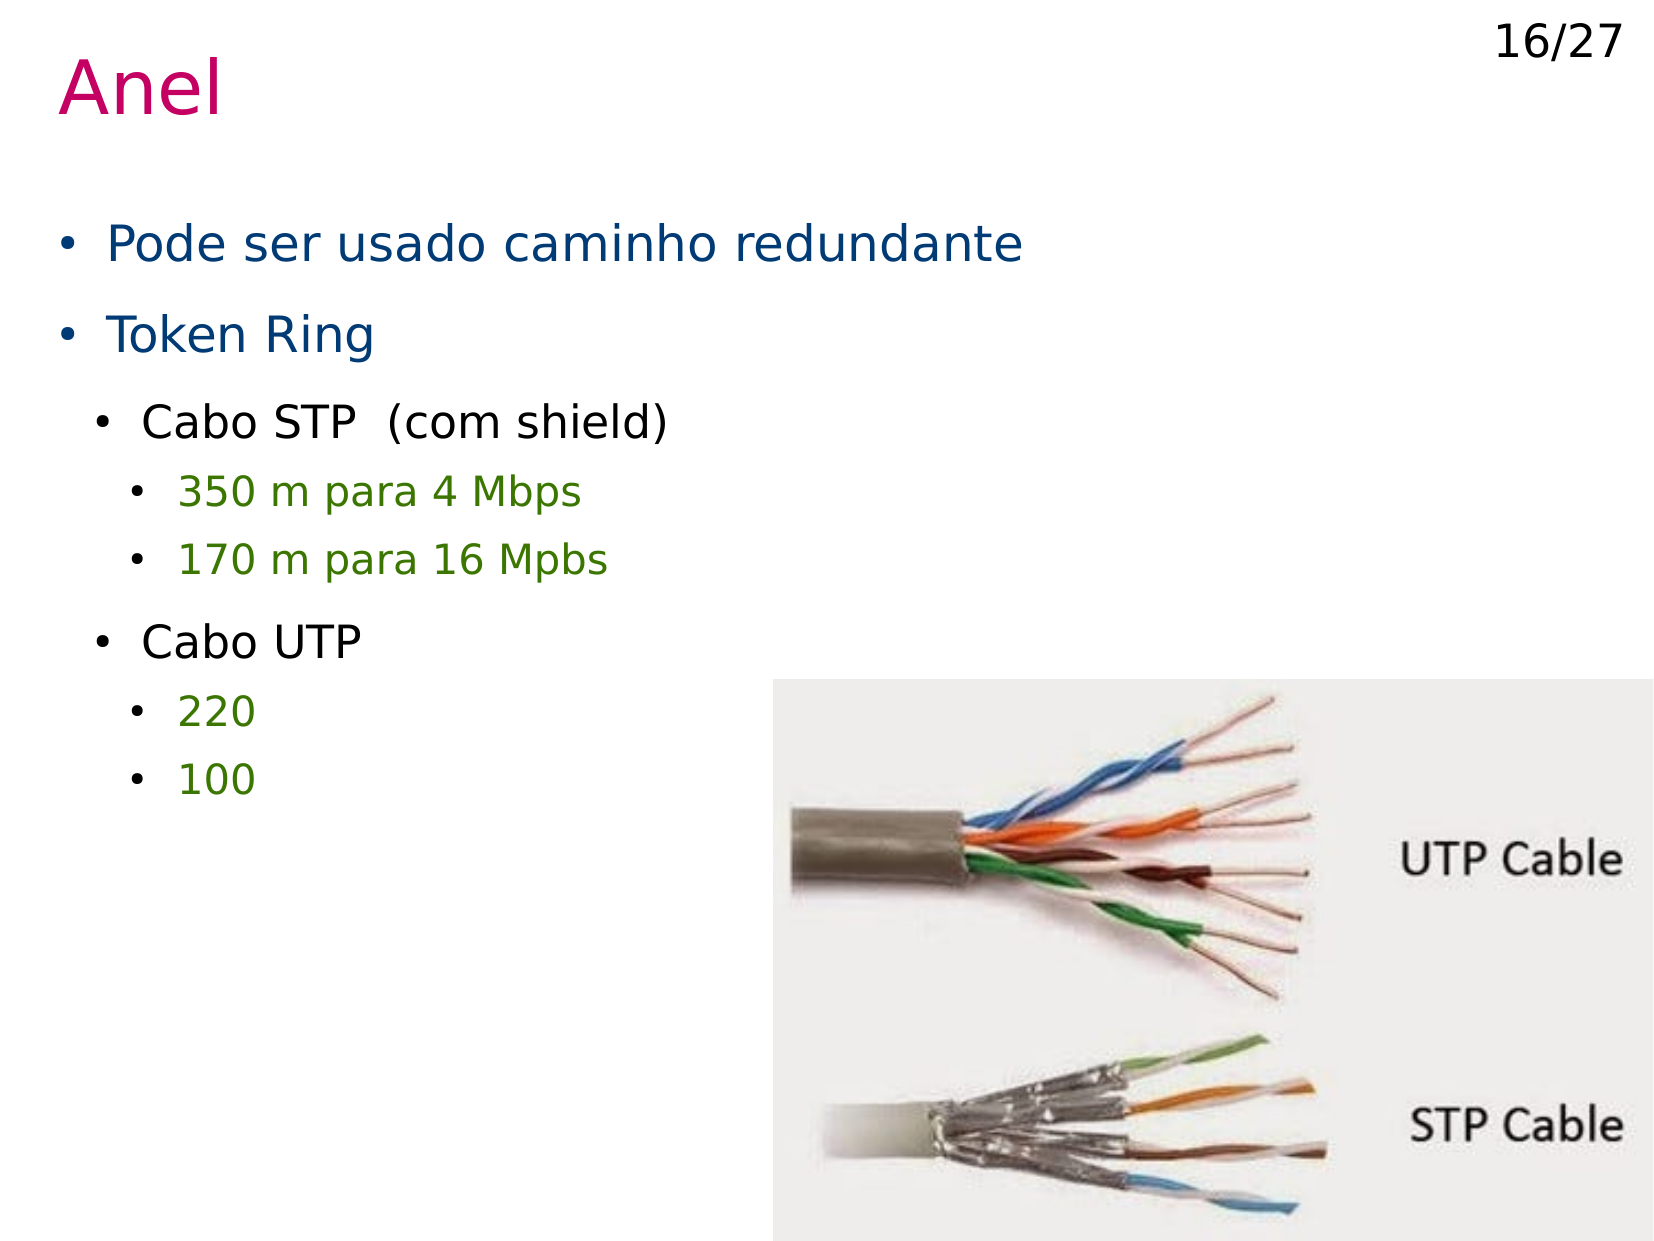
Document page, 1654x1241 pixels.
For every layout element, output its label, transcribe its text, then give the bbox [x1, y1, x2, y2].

title Anel [59, 29, 1625, 148]
list Pode ser usado caminho redundante Token Ring Cabo STP (com shield) 350 m para 4 Mbps 170 m para 16 Mpbs Cabo UTP 220 100 [59, 206, 1625, 1211]
picture [773, 679, 1654, 1241]
